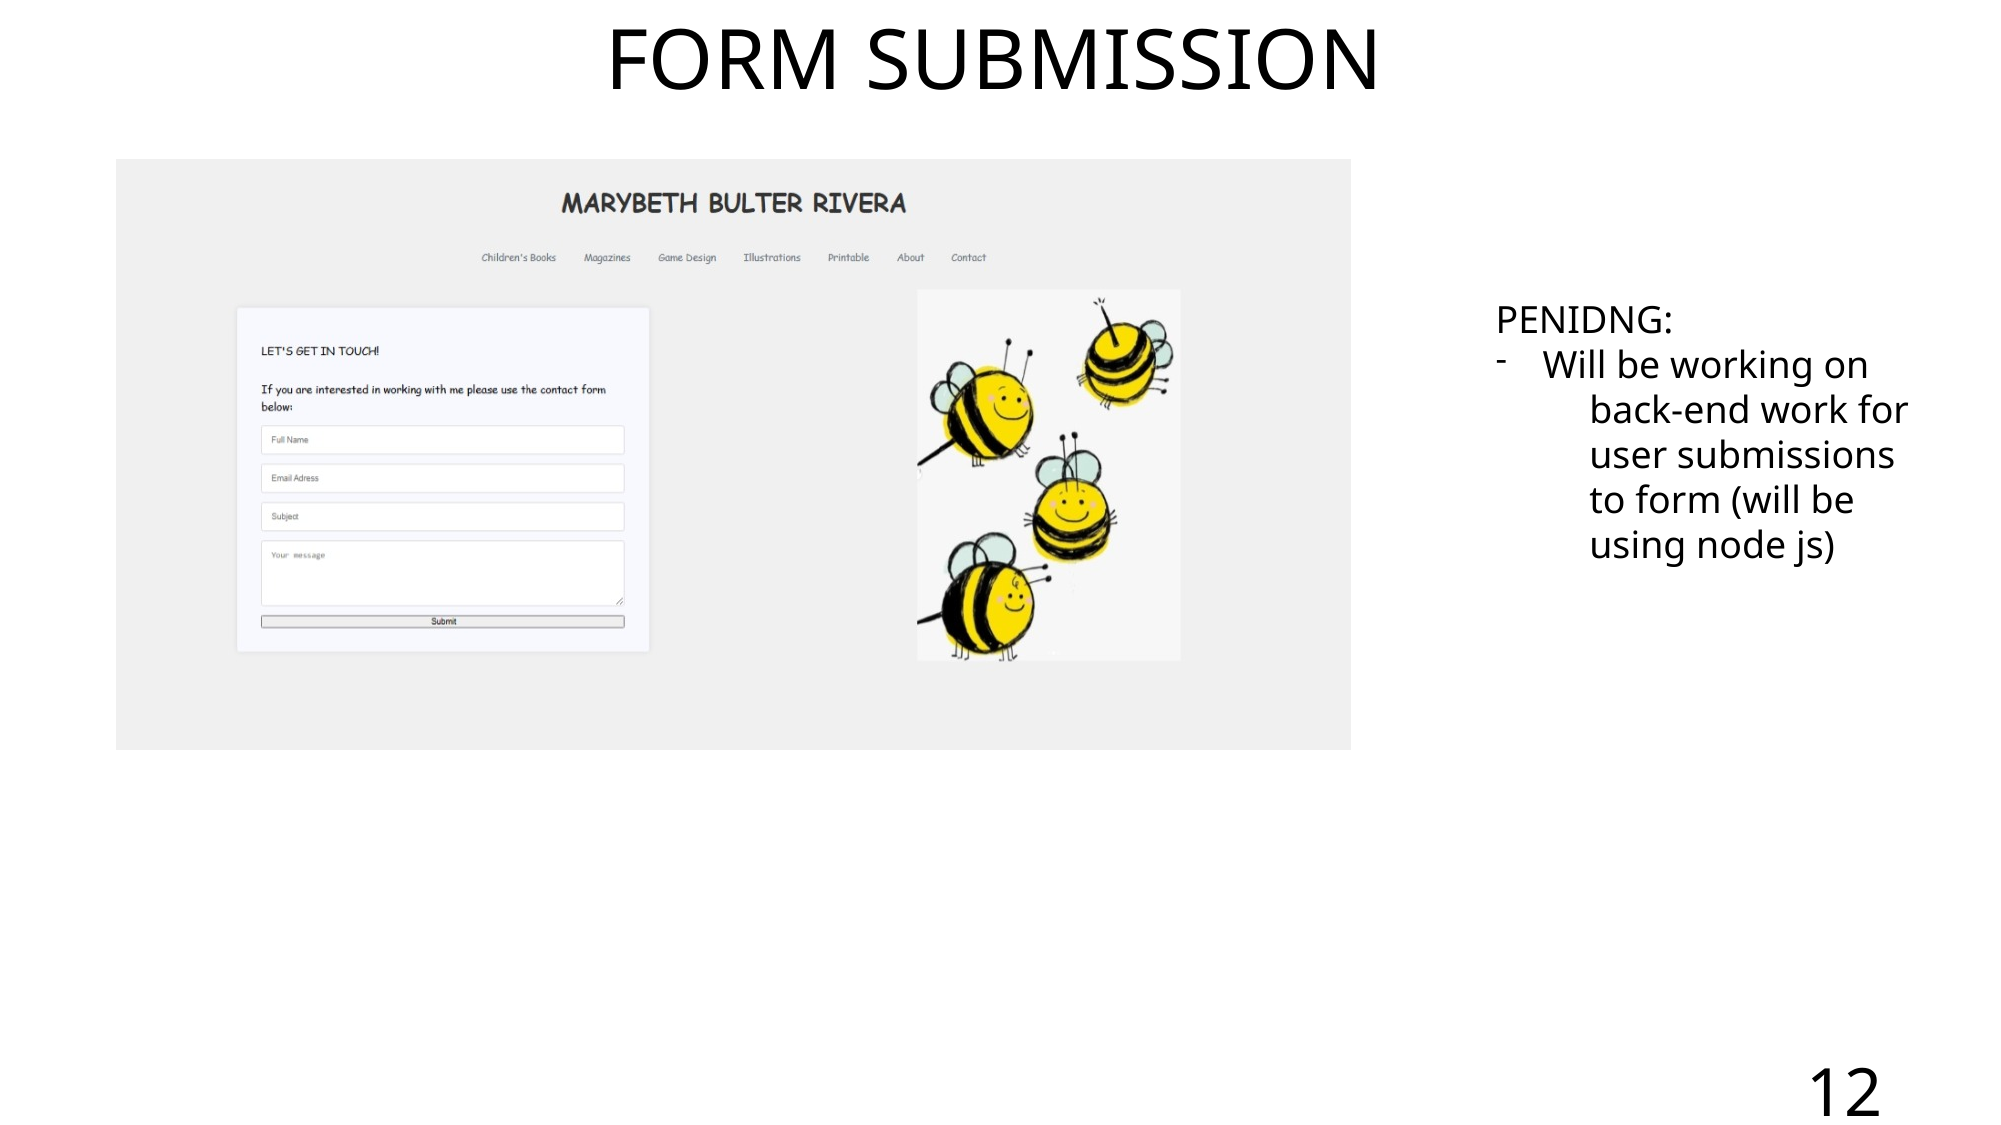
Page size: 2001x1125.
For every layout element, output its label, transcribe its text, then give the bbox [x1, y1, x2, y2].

text_box PENIDNG: Will be working on back-end work for user submissions to form (will be using node js) [1480, 288, 1931, 531]
picture [116, 159, 1351, 750]
slide_number 11 [1791, 1042, 1902, 1103]
title Form Submission [117, 0, 1872, 214]
